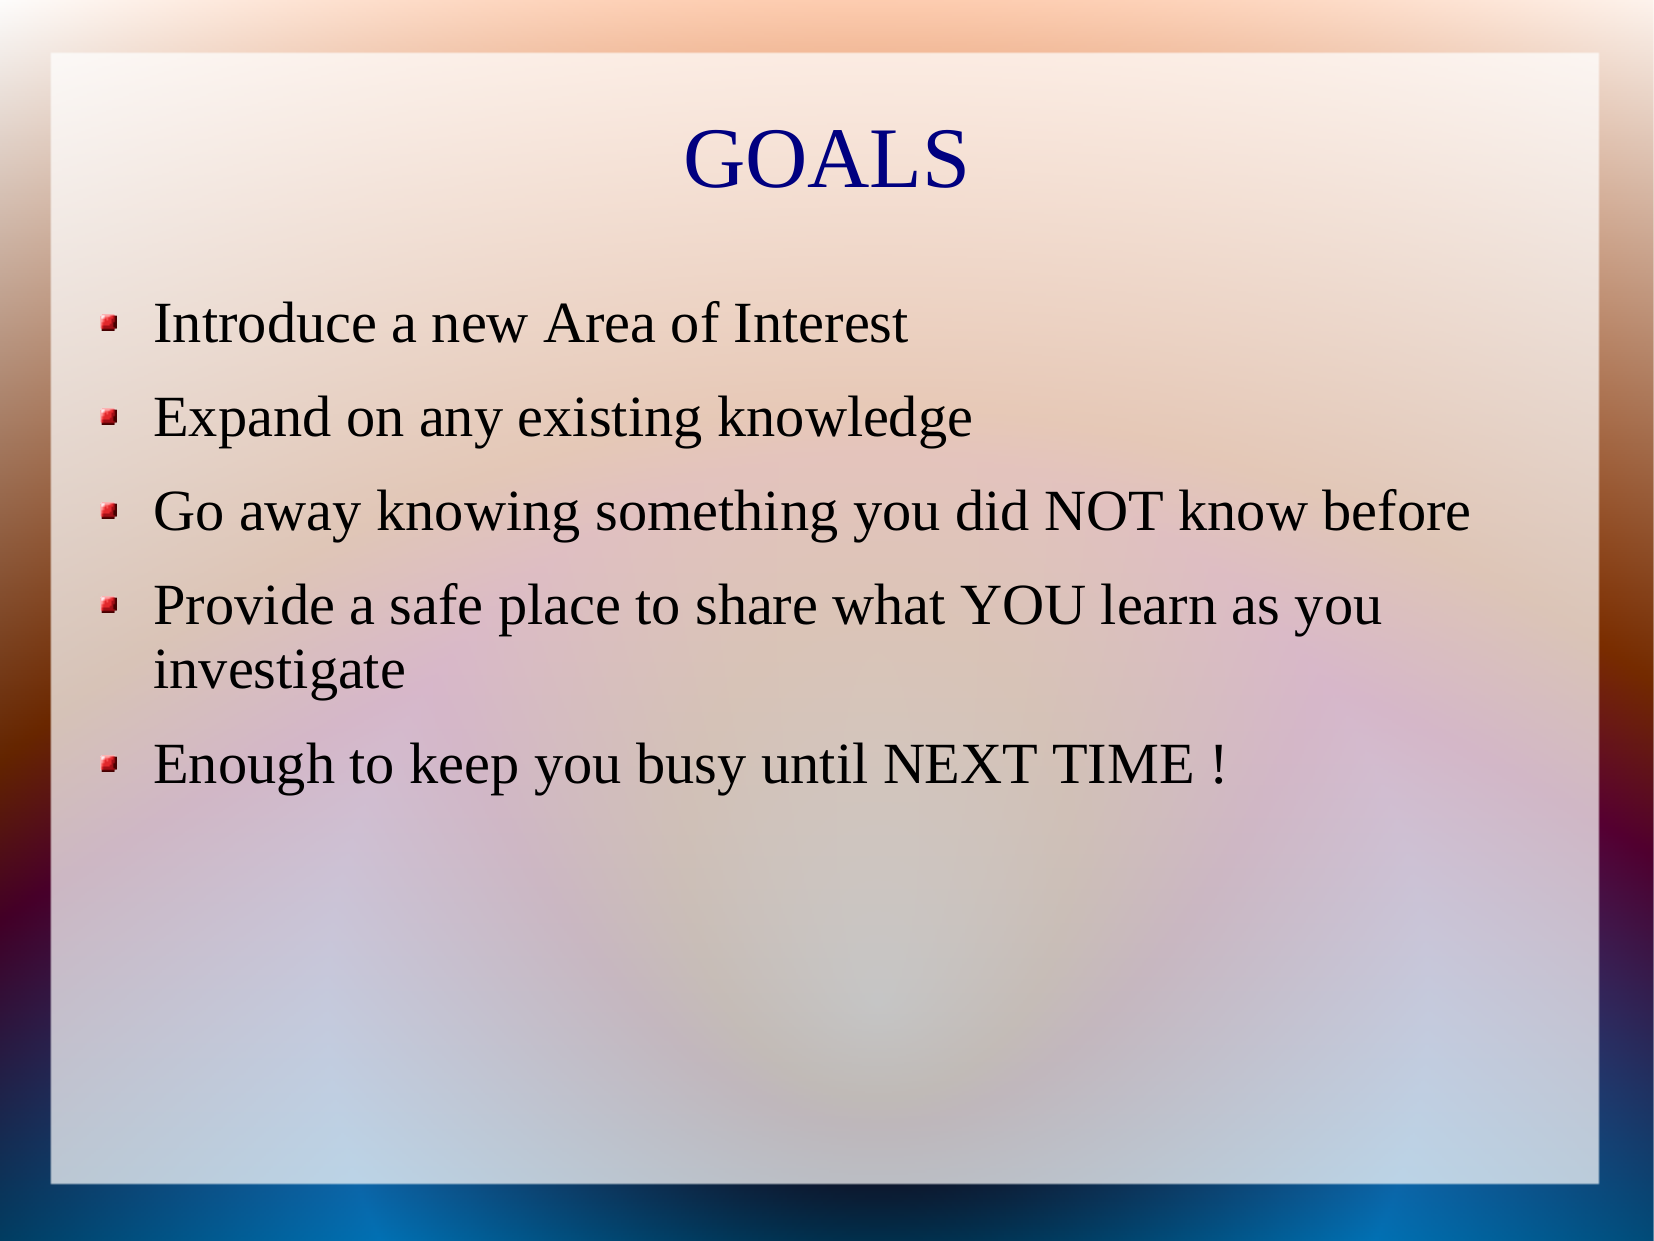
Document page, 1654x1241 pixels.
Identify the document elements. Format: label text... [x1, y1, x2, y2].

picture [0, 0, 1654, 1241]
list Introduce a new Area of Interest Expand on any existing knowledge Go away knowing something you did NOT know before Provide a safe place to share what YOU learn as you investigate Enough to keep you busy until NEXT TIME ! [82, 290, 1571, 1072]
title GOALS [82, 55, 1571, 263]
